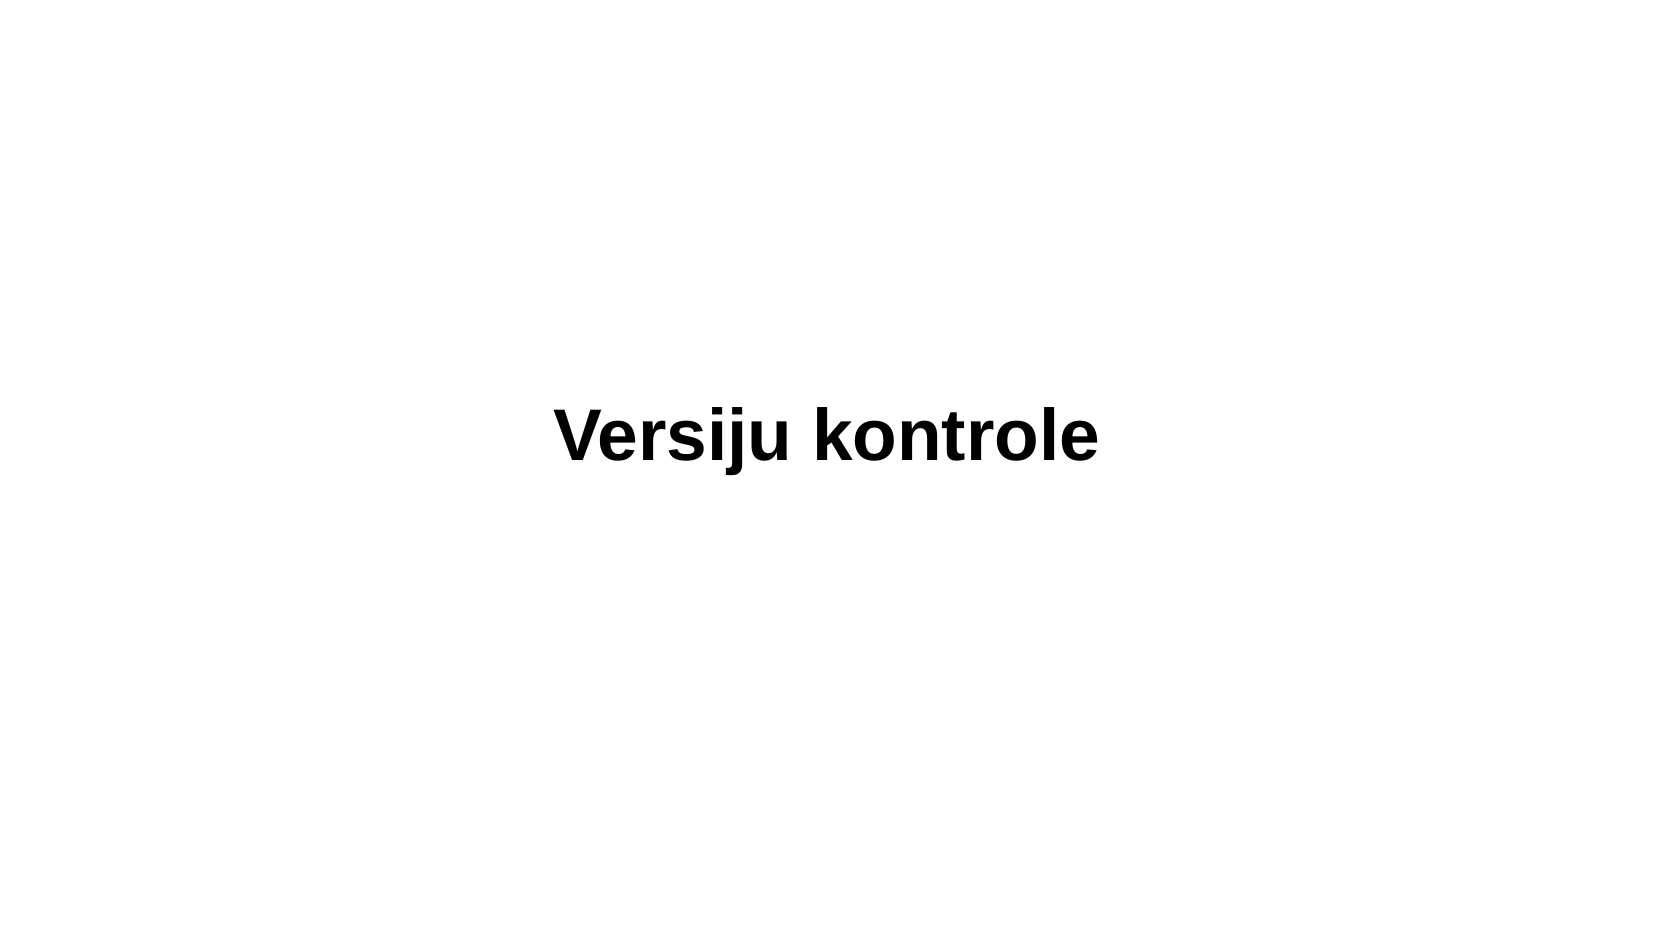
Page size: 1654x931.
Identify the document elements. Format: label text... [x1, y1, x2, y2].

title Versiju kontrole [82, 380, 1571, 491]
